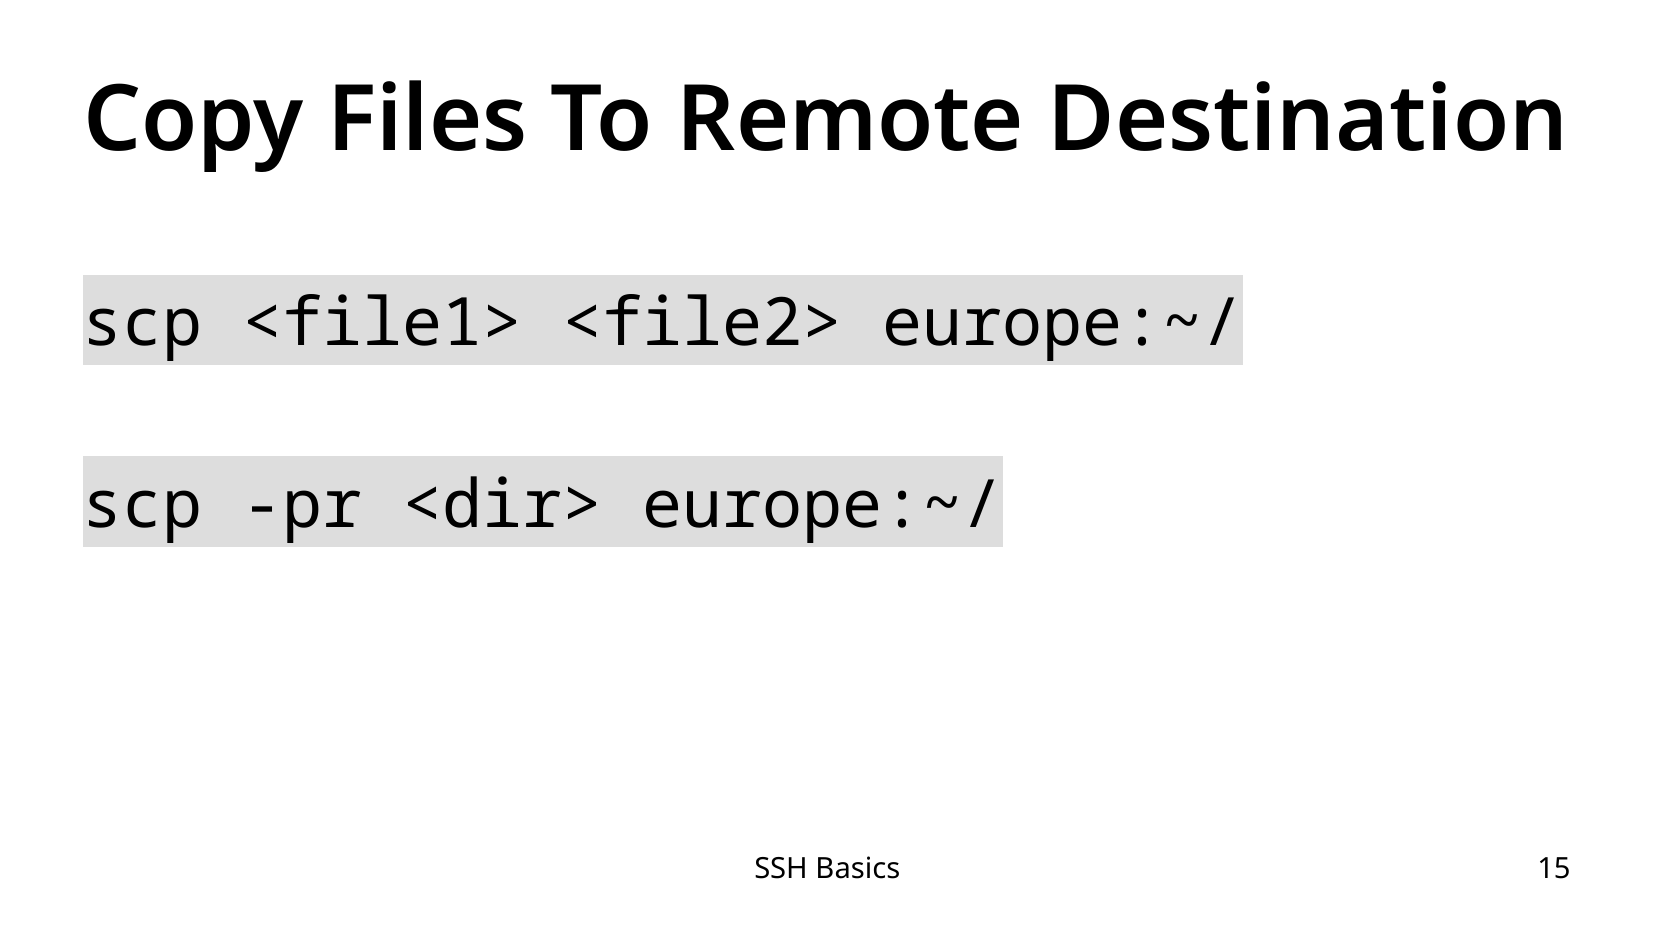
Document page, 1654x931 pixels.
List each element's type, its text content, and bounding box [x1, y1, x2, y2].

title Copy Files To Remote Destination [82, 37, 1571, 193]
subtitle scp <file1> <file2> europe:~/ scp -pr <dir> europe:~/ [82, 274, 1571, 657]
